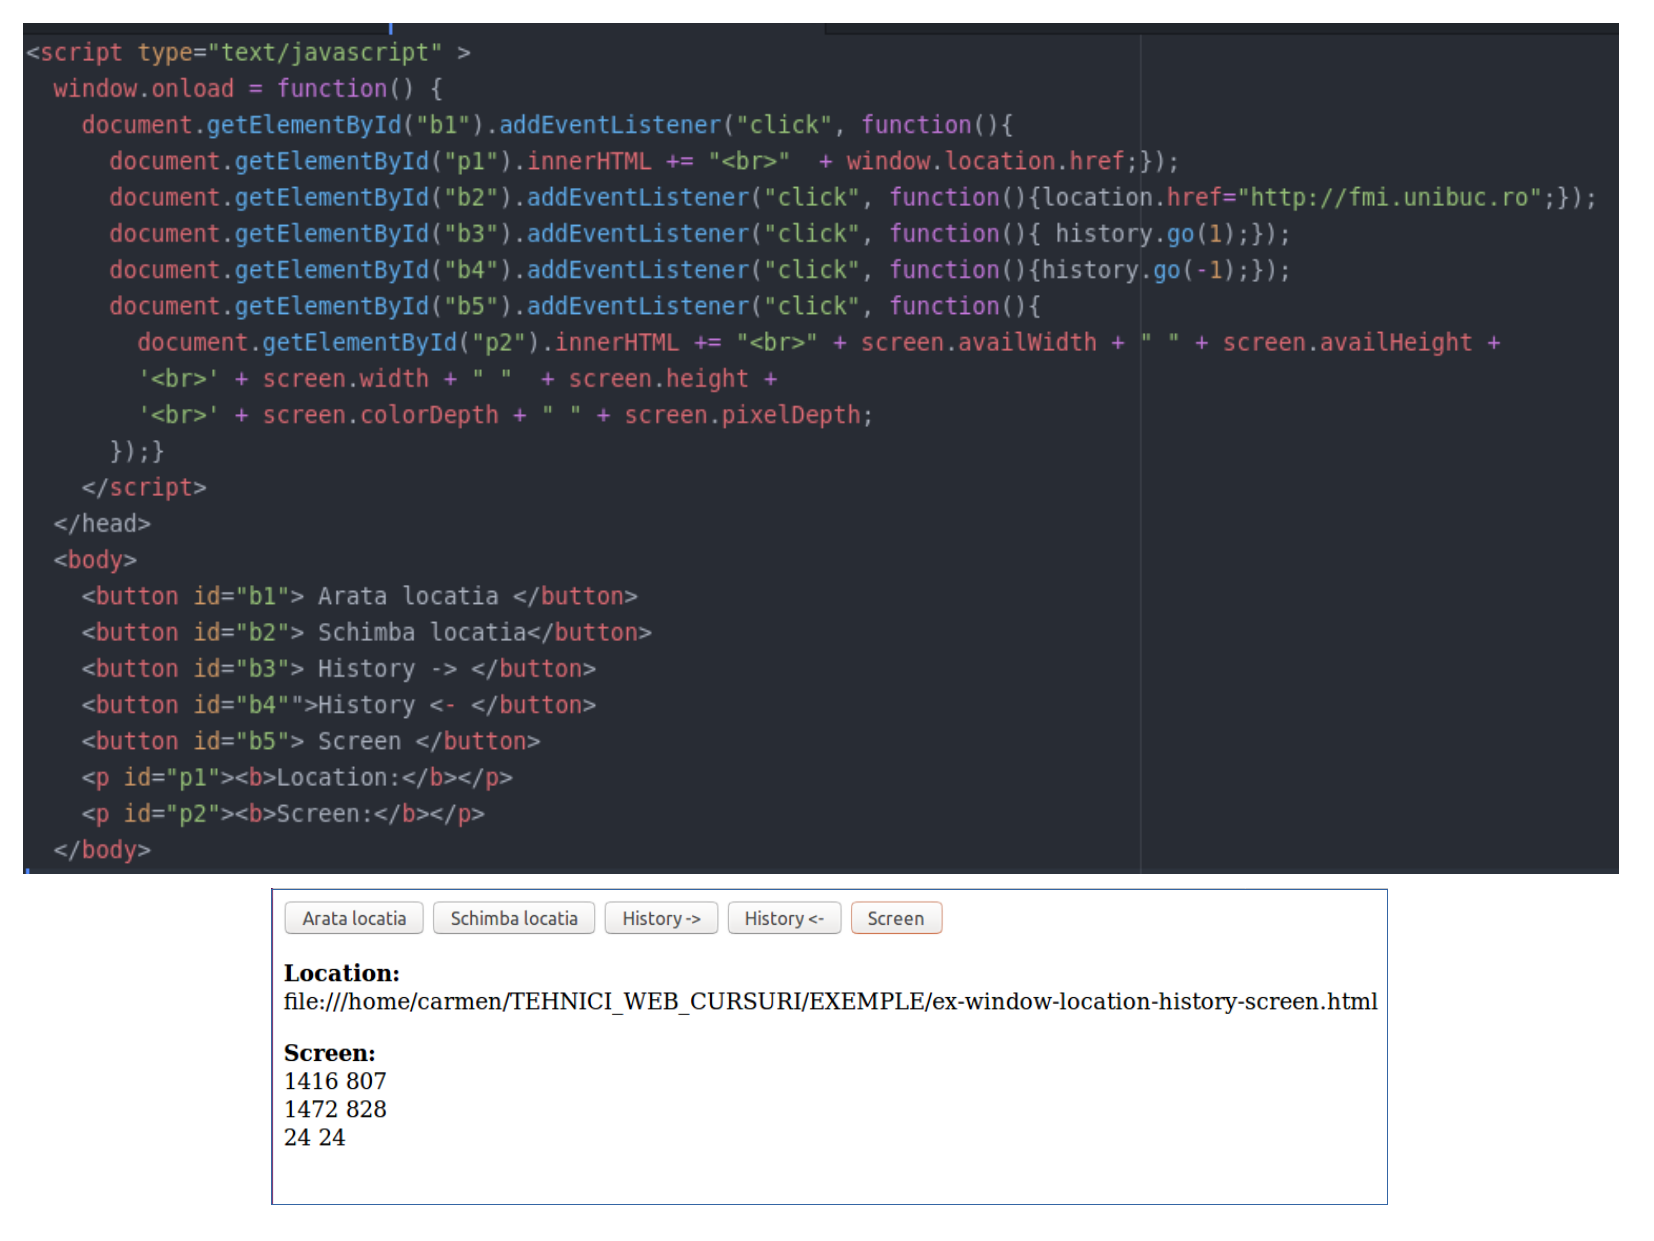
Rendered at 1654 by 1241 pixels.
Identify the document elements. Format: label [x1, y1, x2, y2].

picture [23, 23, 1619, 875]
picture [271, 888, 1388, 1205]
